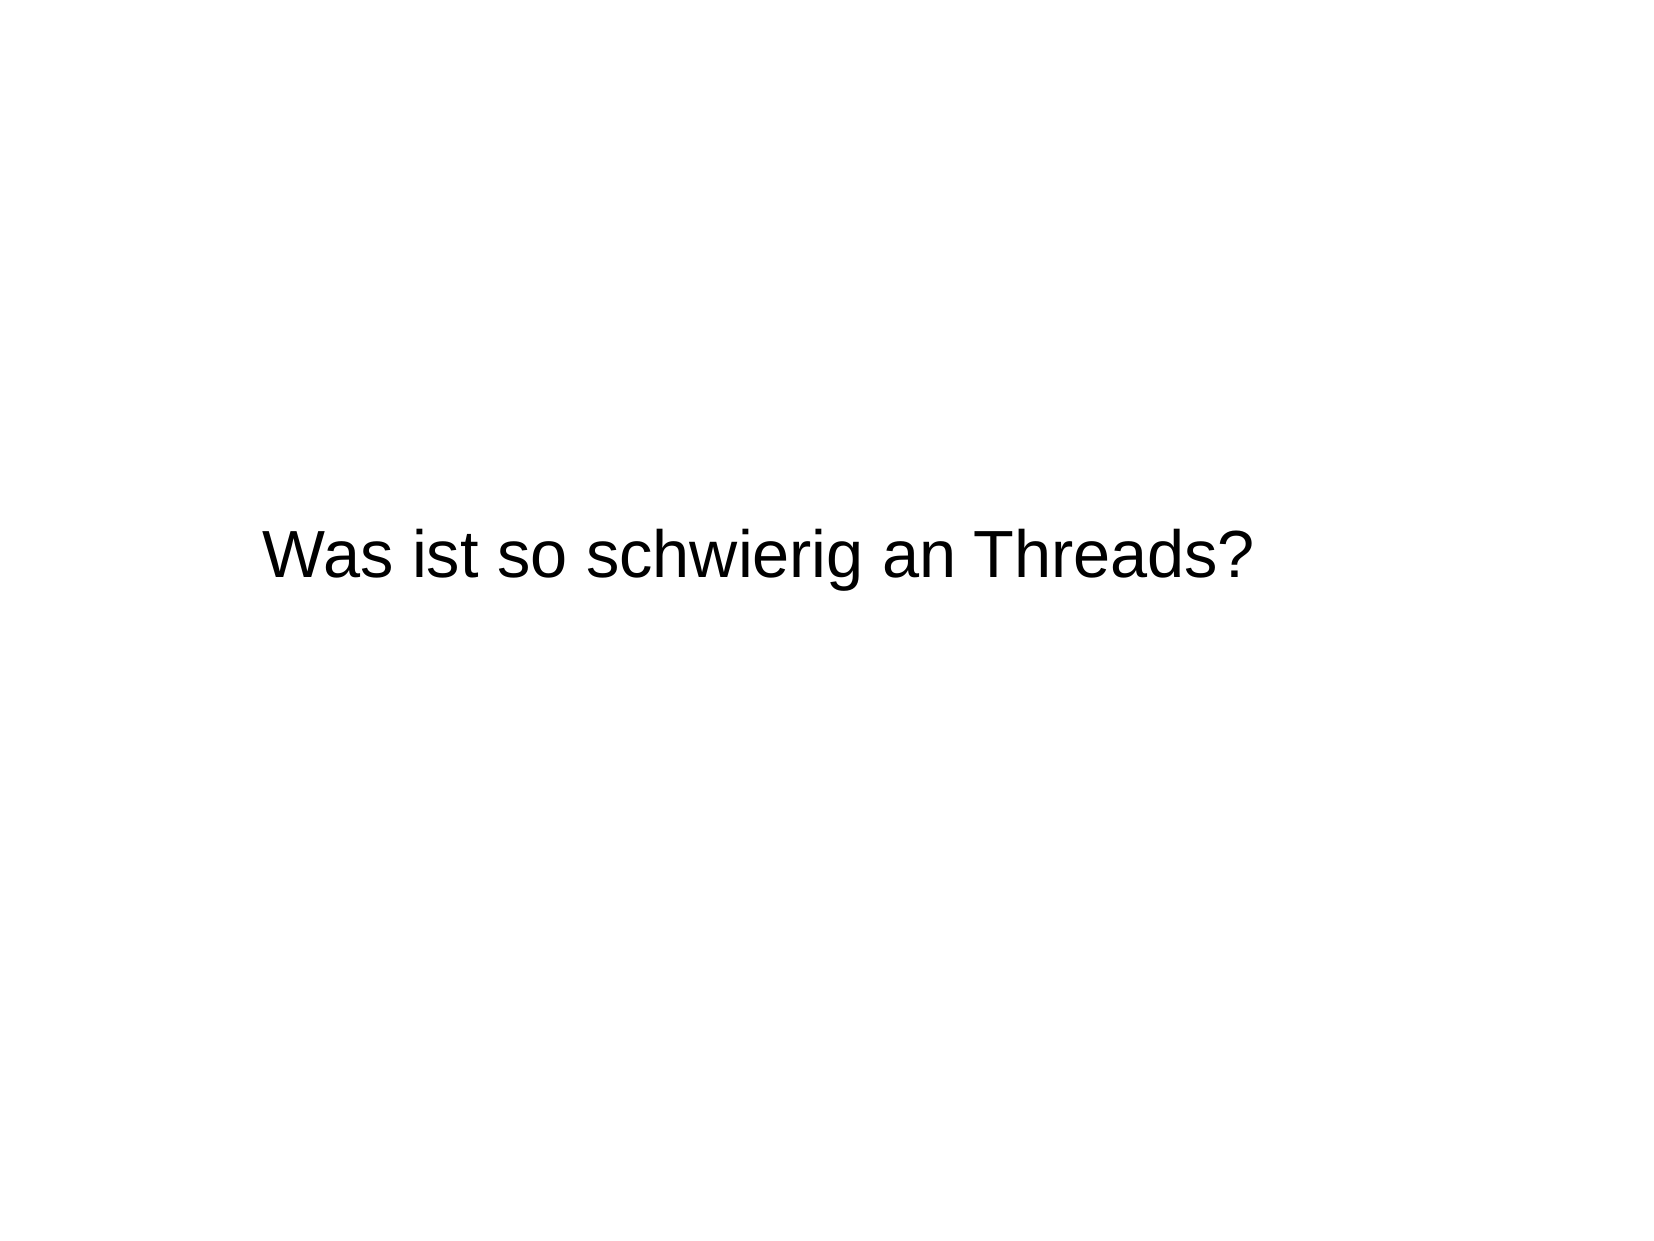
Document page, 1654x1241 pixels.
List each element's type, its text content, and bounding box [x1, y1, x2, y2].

list Was ist so schwierig an Threads? [191, 516, 1654, 1241]
